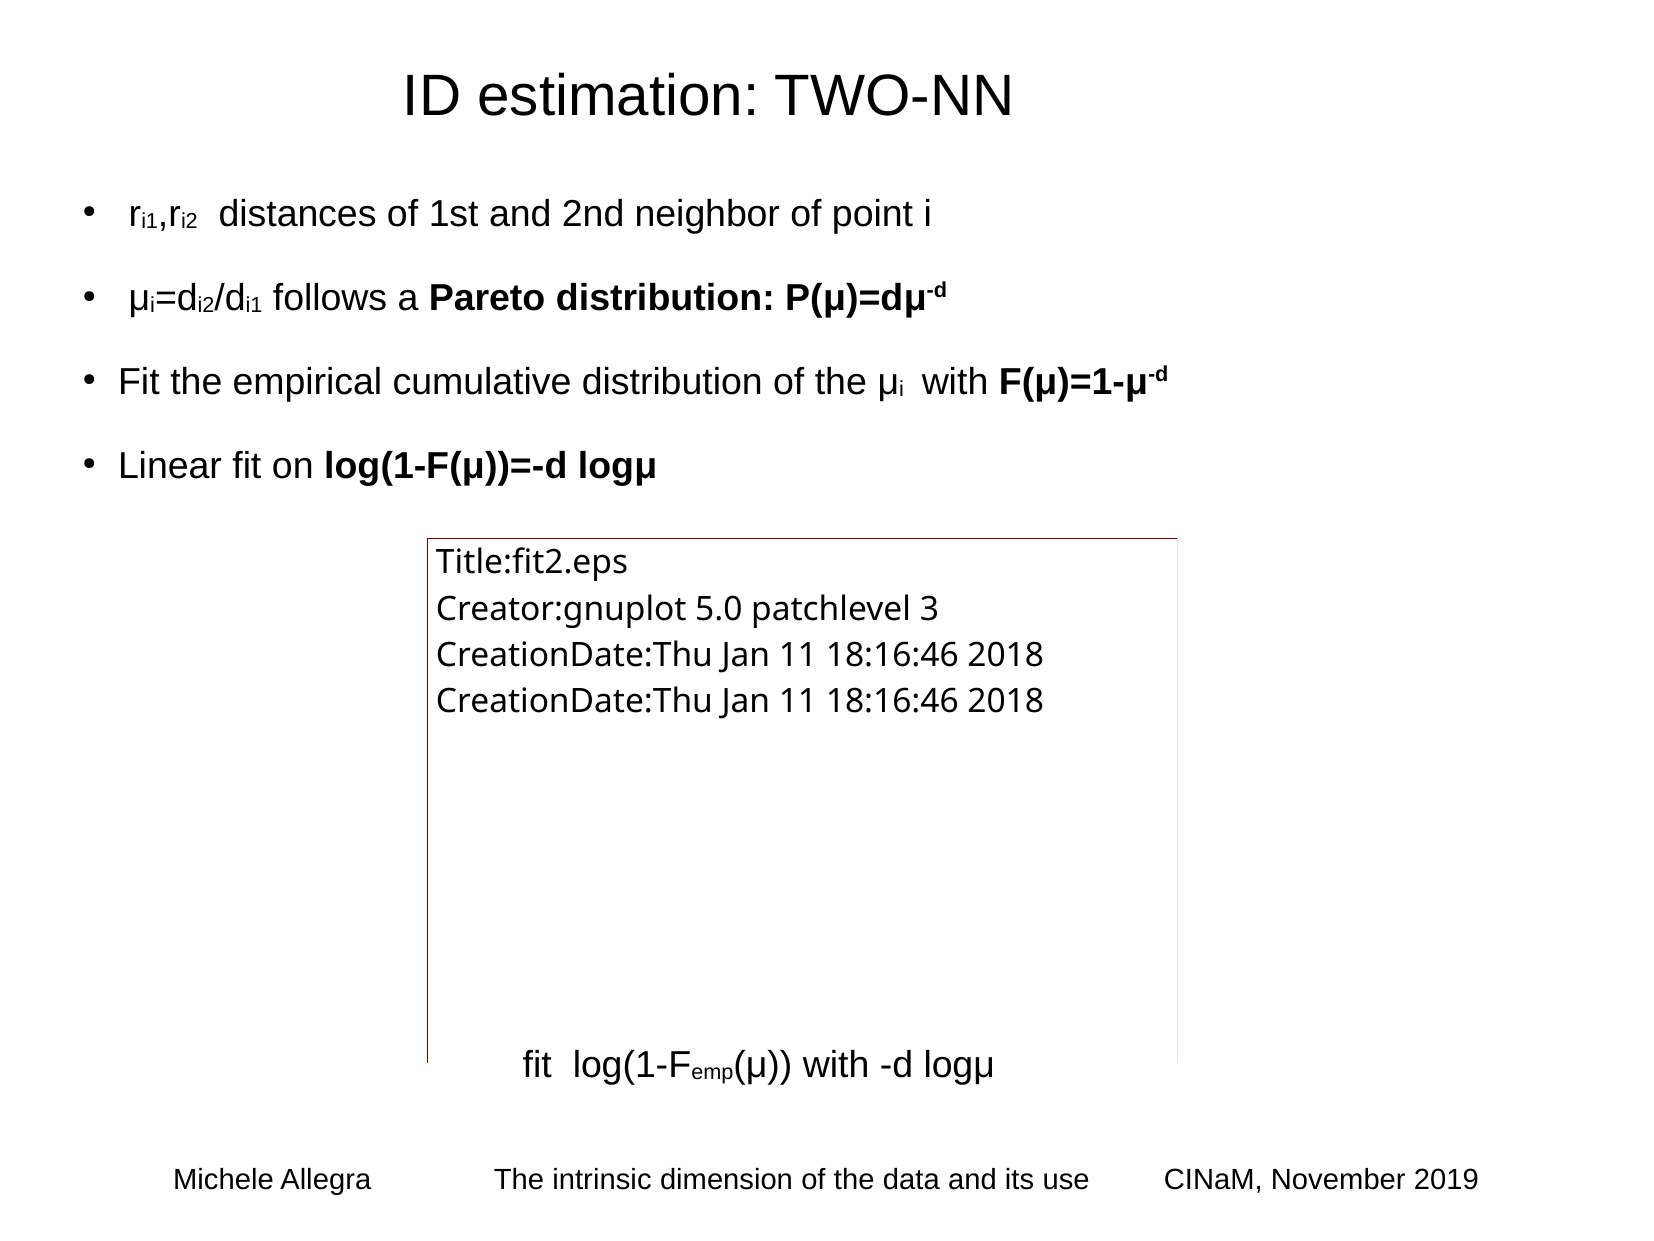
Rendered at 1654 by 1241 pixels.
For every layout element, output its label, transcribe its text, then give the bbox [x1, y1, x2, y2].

text_box fit log(1-Femp(μ)) with -d logμ [472, 1035, 1146, 1178]
title Michele Allegra The intrinsic dimension of the data and its use CINaM, November 2019 [82, 1141, 1571, 1217]
picture [425, 535, 1178, 1063]
title ID estimation: TWO-NN [82, 44, 1335, 130]
text_box ri1,ri2 distances of 1st and 2nd neighbor of point i μi=di2/di1 follows a Pareto distribution: P(μ)=dμ-d Fit the empirical cumulative distribution of the μi with F(μ)=1-μ-d Linear fit on log(1-F(μ))=-d logμ [82, 130, 1571, 1141]
